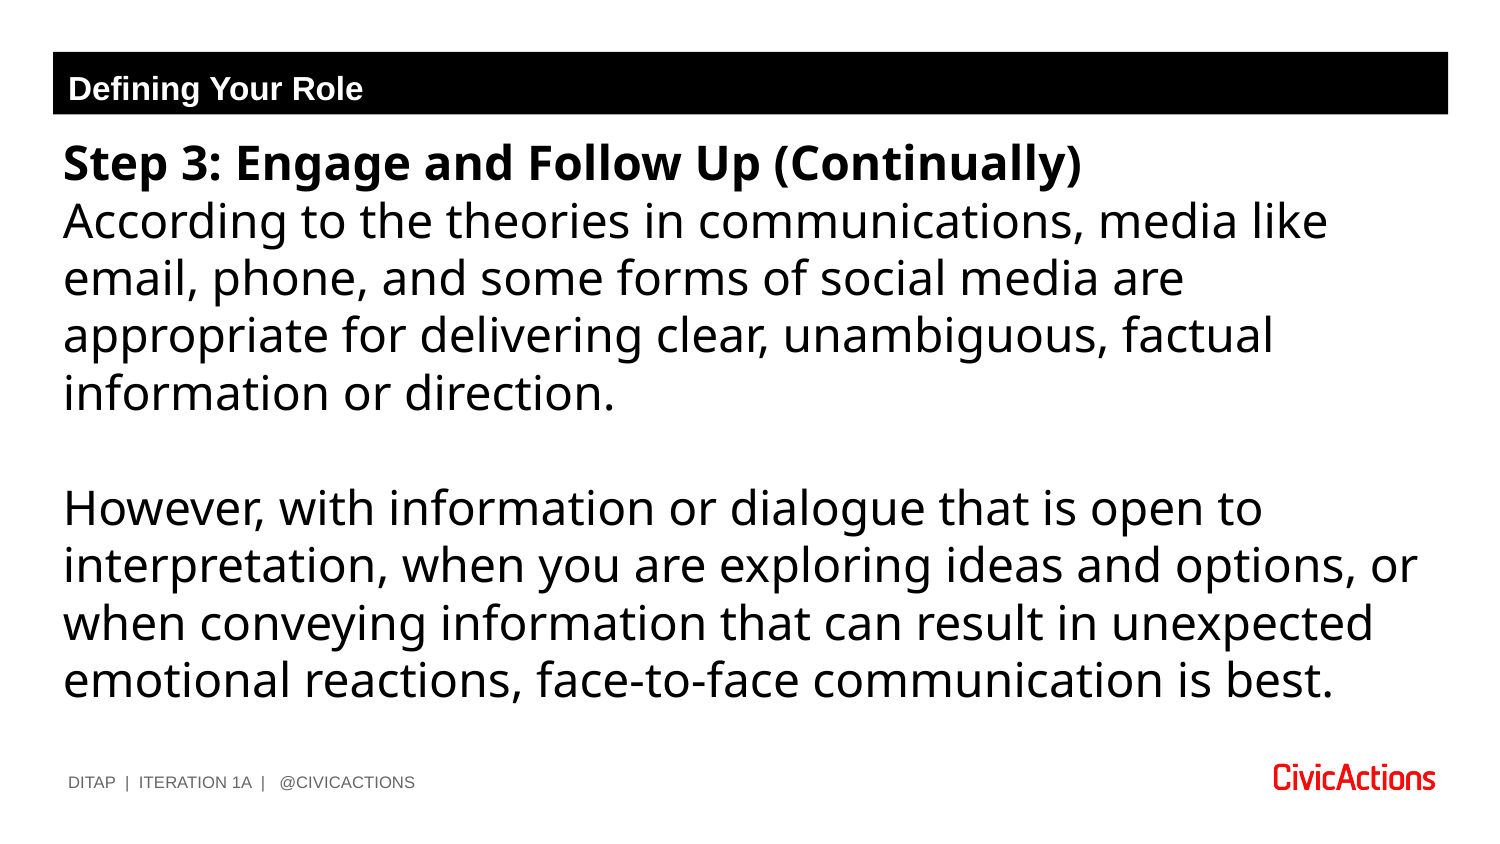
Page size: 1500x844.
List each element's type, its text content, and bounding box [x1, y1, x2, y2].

list Step 3: Engage and Follow Up (Continually) According to the theories in communications, media like email, phone, and some forms of social media are appropriate for delivering clear, unambiguous, factual information or direction. However, with information or dialogue that is open to interpretation, when you are exploring ideas and options, or when conveying information that can result in unexpected emotional reactions, face-to-face communication is best. [53, 123, 1449, 717]
title Defining Your Role [53, 51, 1449, 115]
picture [1271, 758, 1438, 795]
